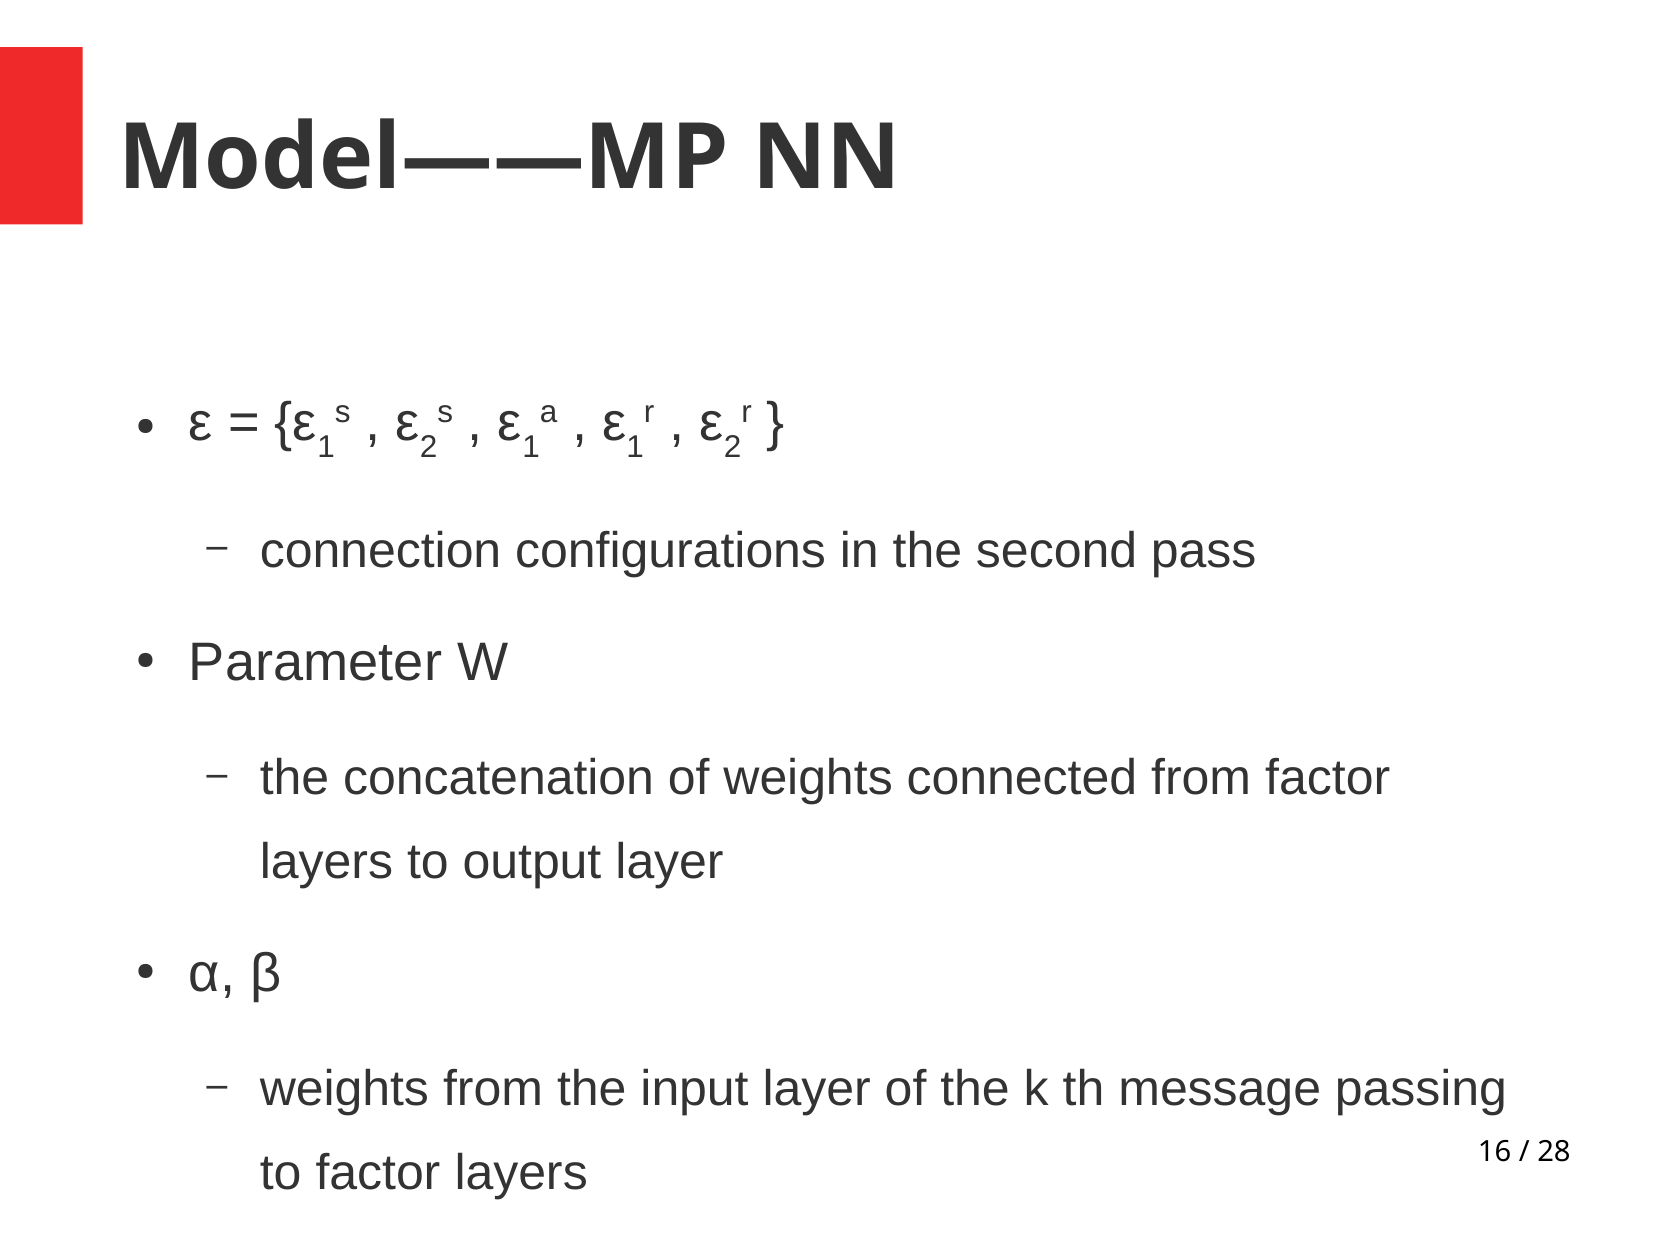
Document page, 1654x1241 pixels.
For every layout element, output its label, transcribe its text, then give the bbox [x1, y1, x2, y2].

title Model——MP NN [118, 49, 1571, 257]
list ε = {ε1s , ε2s , ε1a , ε1r , ε2r } connection configurations in the second pass Parameter W the concatenation of weights connected from factor layers to output layer α, β weights from the input layer of the k th message passing to factor layers [118, 354, 1536, 1074]
